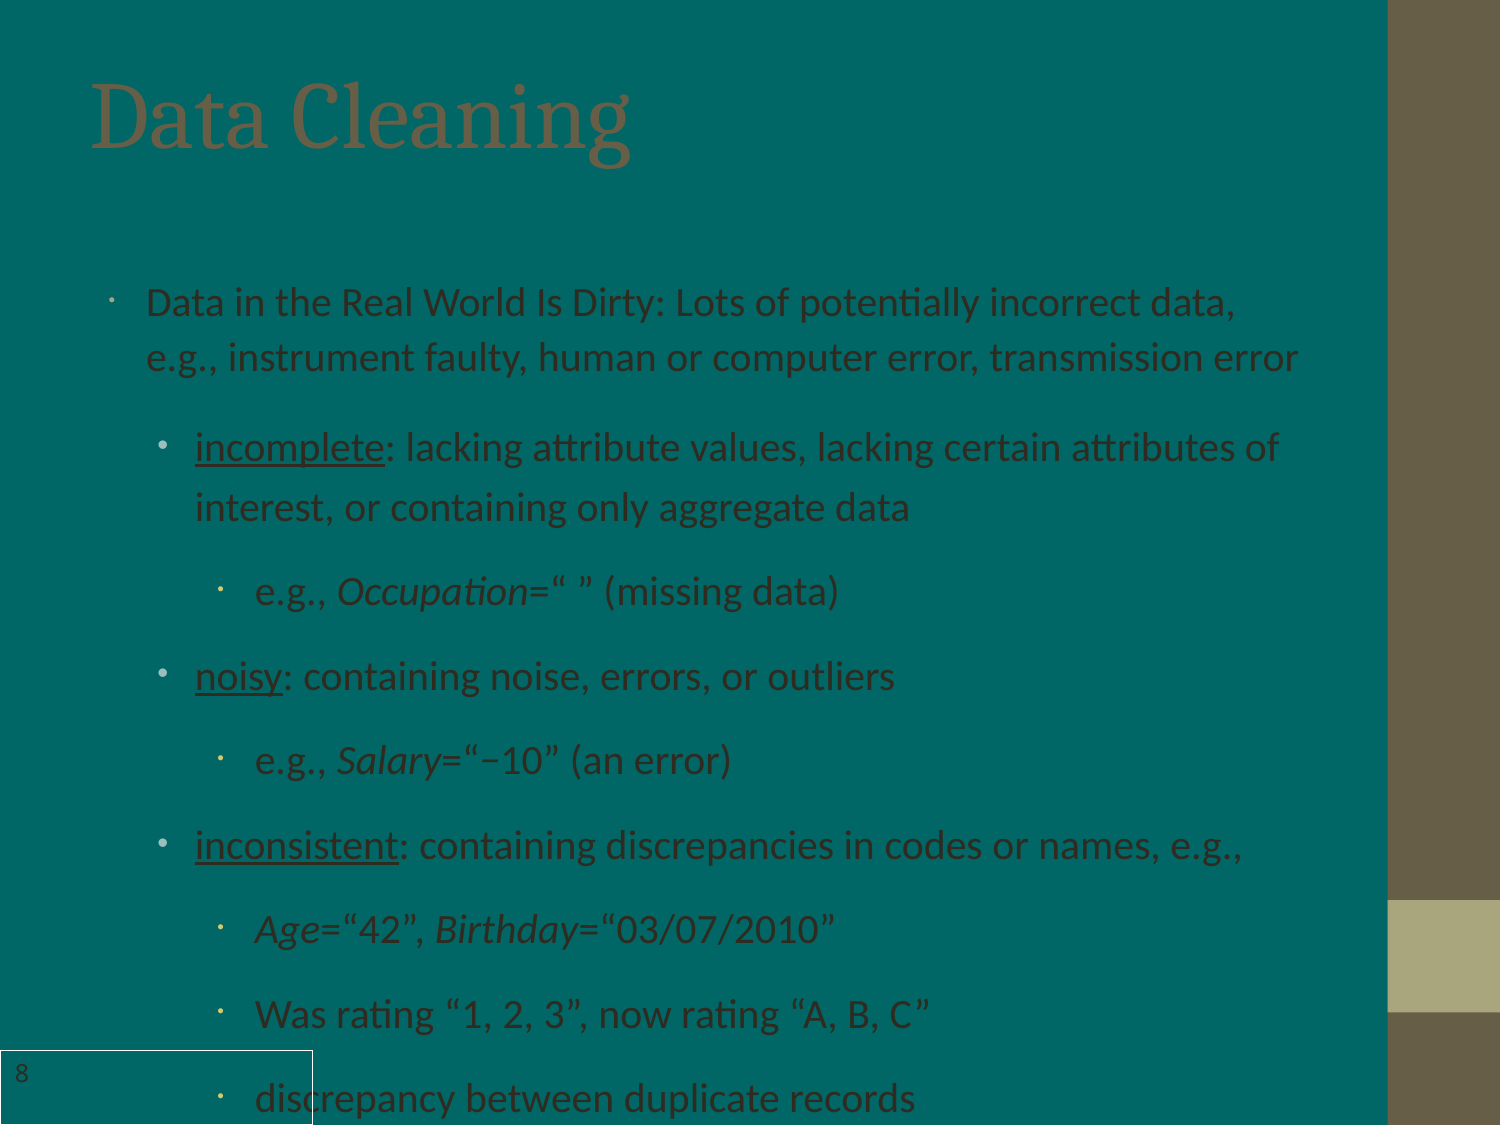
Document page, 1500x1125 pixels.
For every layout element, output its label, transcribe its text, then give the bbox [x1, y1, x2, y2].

title Data Cleaning [75, 45, 1325, 233]
list Data in the Real World Is Dirty: Lots of potentially incorrect data, e.g., instrument faulty, human or computer error, transmission error incomplete: lacking attribute values, lacking certain attributes of interest, or containing only aggregate data e.g., Occupation=“ ” (missing data) noisy: containing noise, errors, or outliers e.g., Salary=“−10” (an error) inconsistent: containing discrepancies in codes or names, e.g., Age=“42”, Birthday=“03/07/2010” Was rating “1, 2, 3”, now rating “A, B, C” discrepancy between duplicate records Intentional (e.g., disguised missing data) Jan. 1 as everyone’s birthday? [75, 262, 1325, 1050]
slide_number <number> [0, 1050, 313, 1125]
